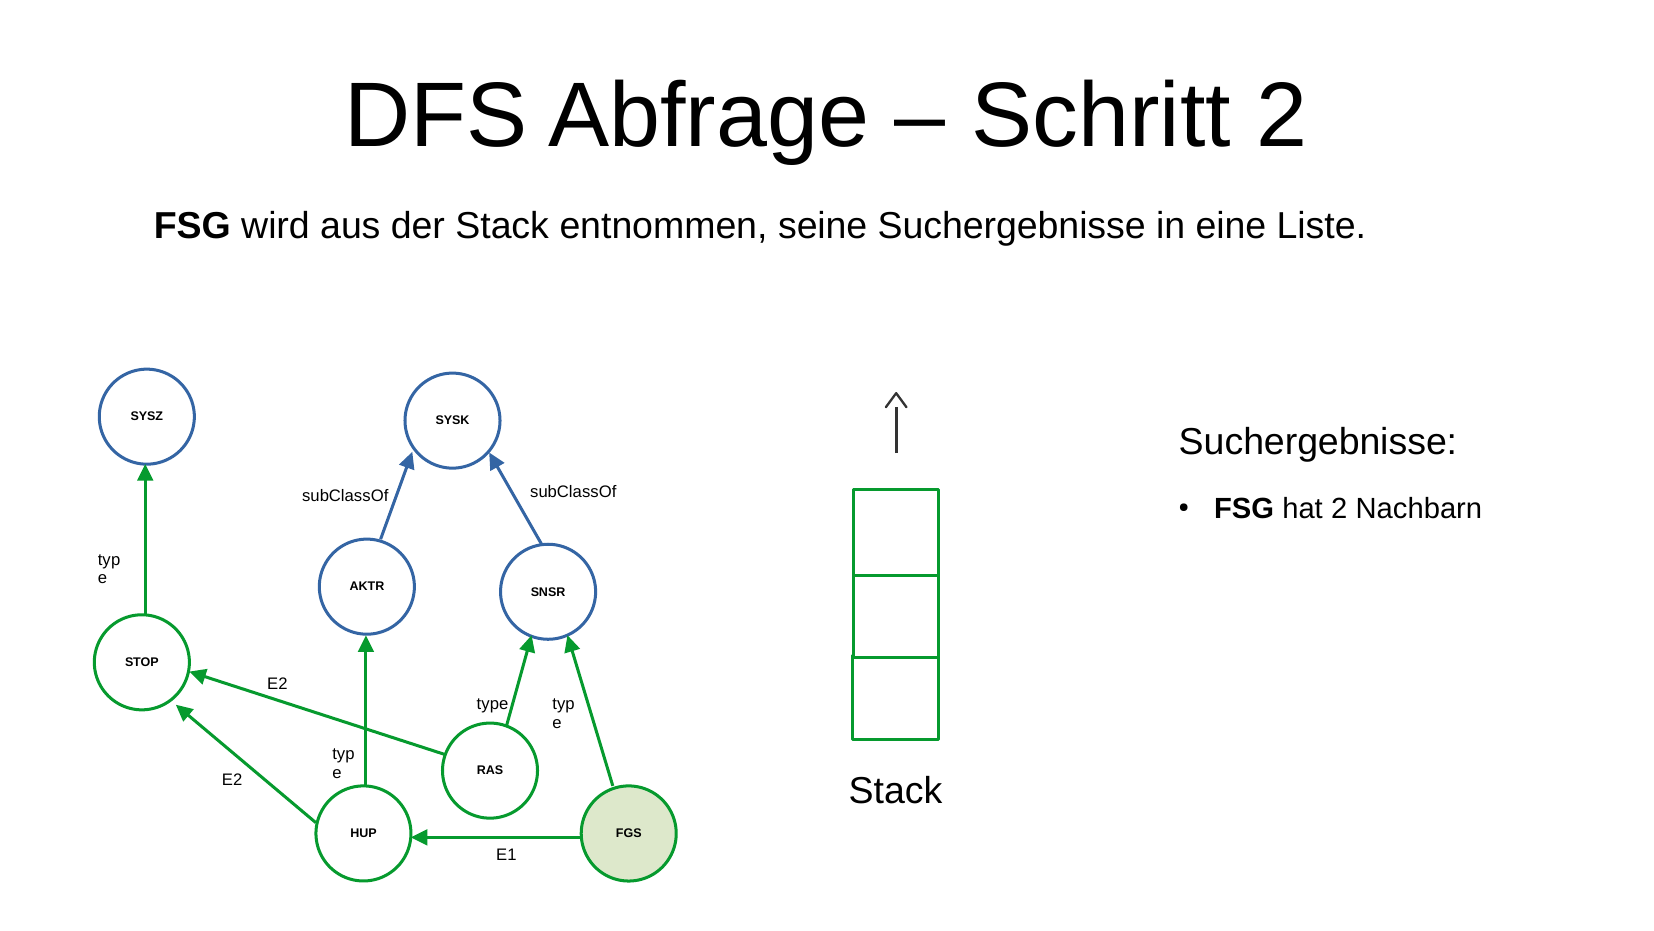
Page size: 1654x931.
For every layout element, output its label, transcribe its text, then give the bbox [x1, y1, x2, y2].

text_box type [461, 686, 524, 749]
text_box RAS [442, 732, 538, 819]
text_box FGS [581, 785, 677, 882]
text_box E1 [481, 837, 533, 900]
text_box SYSK [405, 373, 501, 469]
text_box type [317, 737, 379, 800]
text_box HUP [315, 788, 411, 881]
list FSG wird aus der Stack entnommen, seine Suchergebnisse in eine Liste. [82, 204, 1571, 341]
text_box subClassOf [515, 474, 653, 537]
text_box Suchergebnisse: [1164, 413, 1536, 476]
text_box E2 [207, 762, 260, 825]
text_box [852, 489, 939, 740]
text_box subClassOf [287, 478, 425, 541]
text_box AKTR [319, 539, 415, 635]
text_box type [83, 542, 145, 605]
text_box SNSR [500, 544, 596, 640]
text_box FSG hat 2 Nachbarn [1164, 484, 1593, 747]
text_box SYSZ [99, 369, 195, 465]
title DFS Abfrage – Schritt 2 [82, 37, 1571, 193]
text_box E2 [252, 666, 306, 729]
text_box type [537, 686, 599, 749]
text_box STOP [94, 614, 190, 710]
text_box Stack [834, 761, 979, 825]
